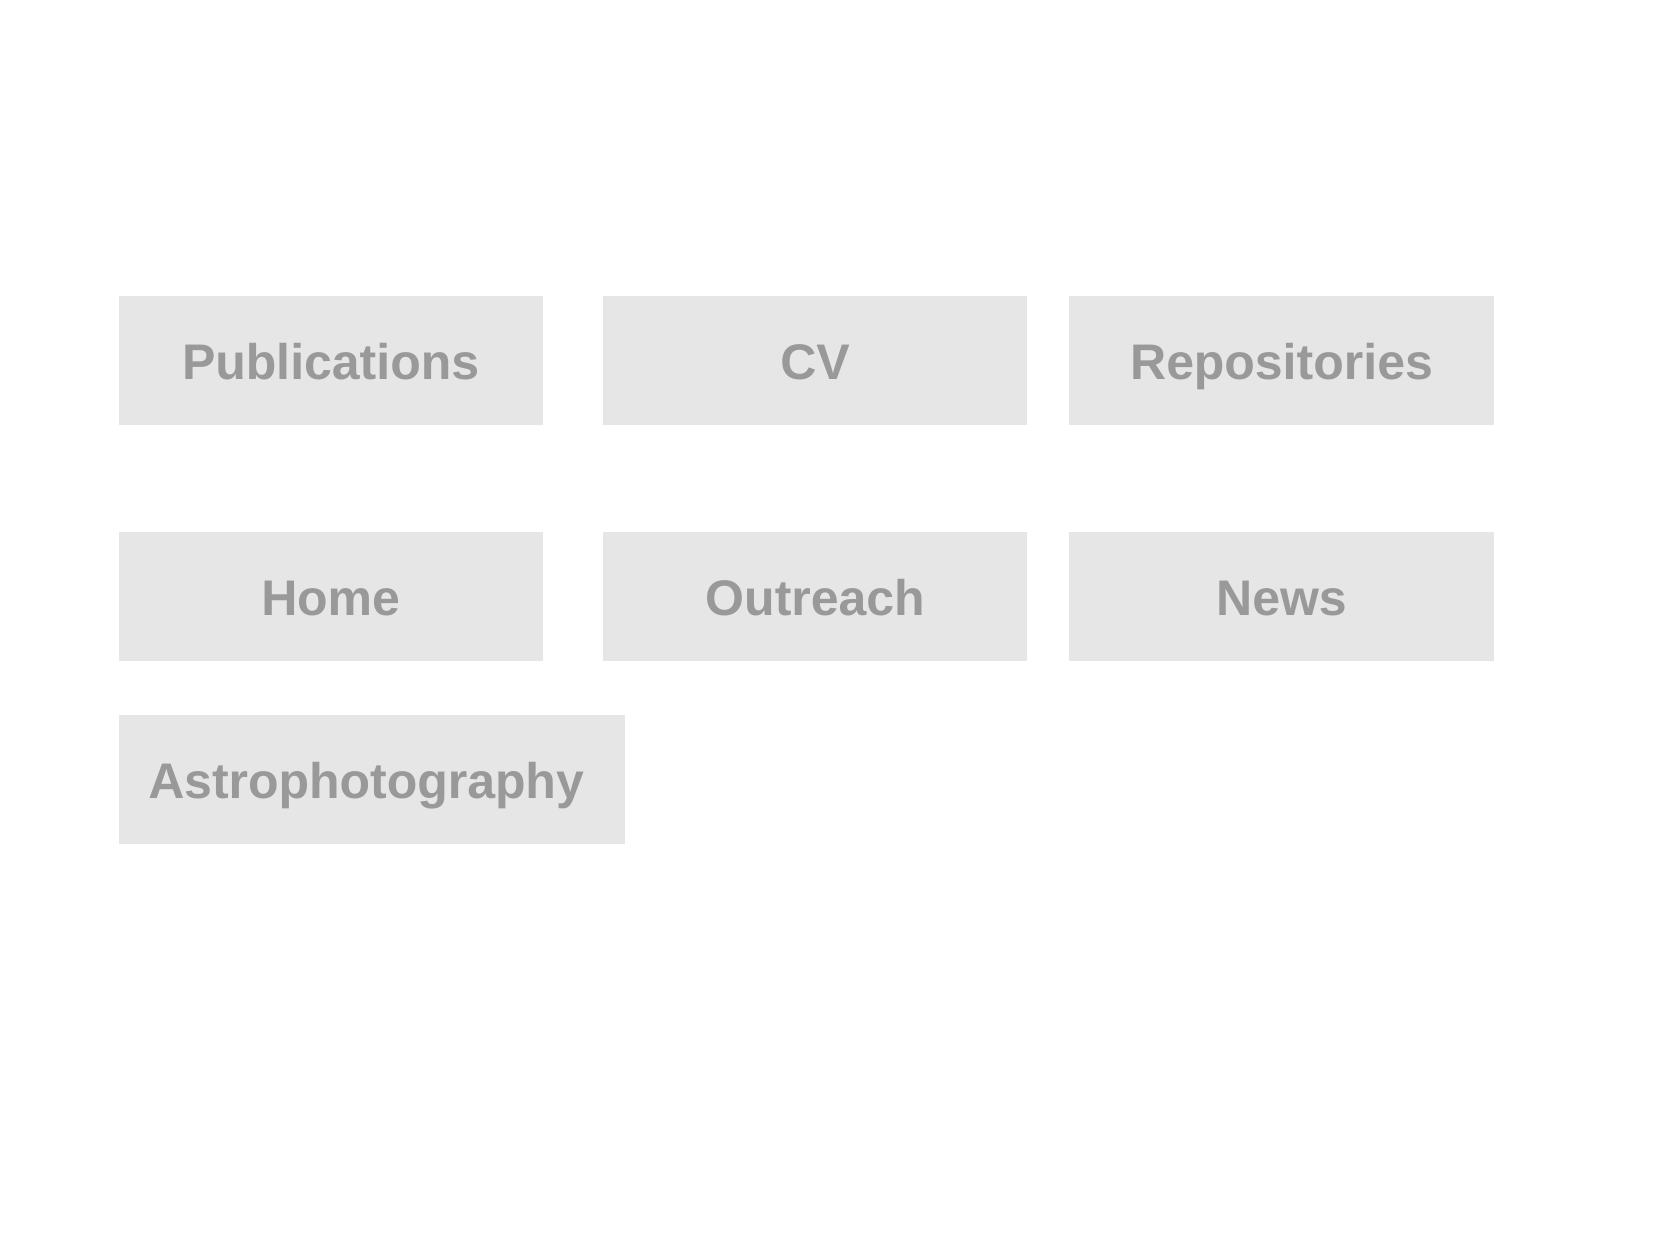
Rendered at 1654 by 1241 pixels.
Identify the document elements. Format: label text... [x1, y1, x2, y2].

text_box [118, 531, 544, 662]
text_box News [1110, 563, 1453, 634]
text_box Publications [159, 327, 502, 398]
text_box [602, 295, 1028, 426]
text_box [118, 295, 544, 426]
text_box Outreach [643, 563, 987, 634]
text_box [602, 531, 1028, 662]
text_box Astrophotography [129, 746, 603, 817]
text_box [1068, 295, 1495, 426]
text_box [118, 714, 626, 845]
text_box Repositories [1110, 327, 1453, 398]
text_box CV [643, 327, 987, 398]
text_box [1068, 531, 1495, 662]
text_box Home [159, 563, 502, 634]
